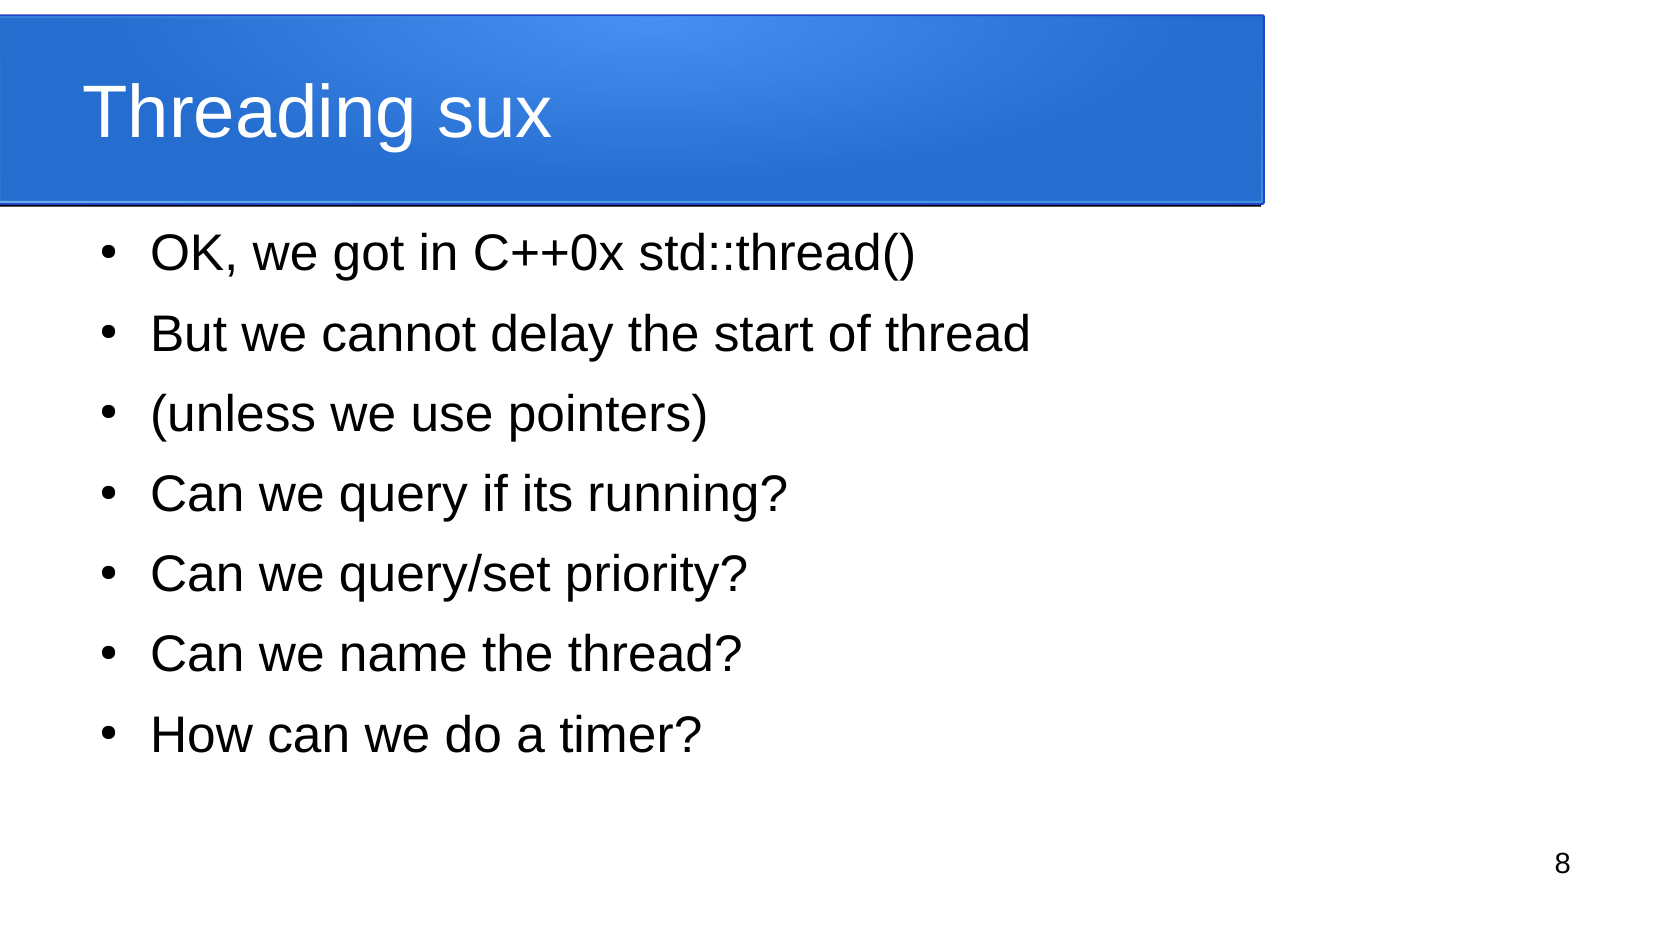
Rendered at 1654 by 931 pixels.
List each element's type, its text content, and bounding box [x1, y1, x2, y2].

title Threading sux [82, 35, 1235, 189]
list OK, we got in C++0x std::thread() But we cannot delay the start of thread (unless we use pointers) Can we query if its running? Can we query/set priority? Can we name the thread? How can we do a timer? [82, 224, 1571, 764]
